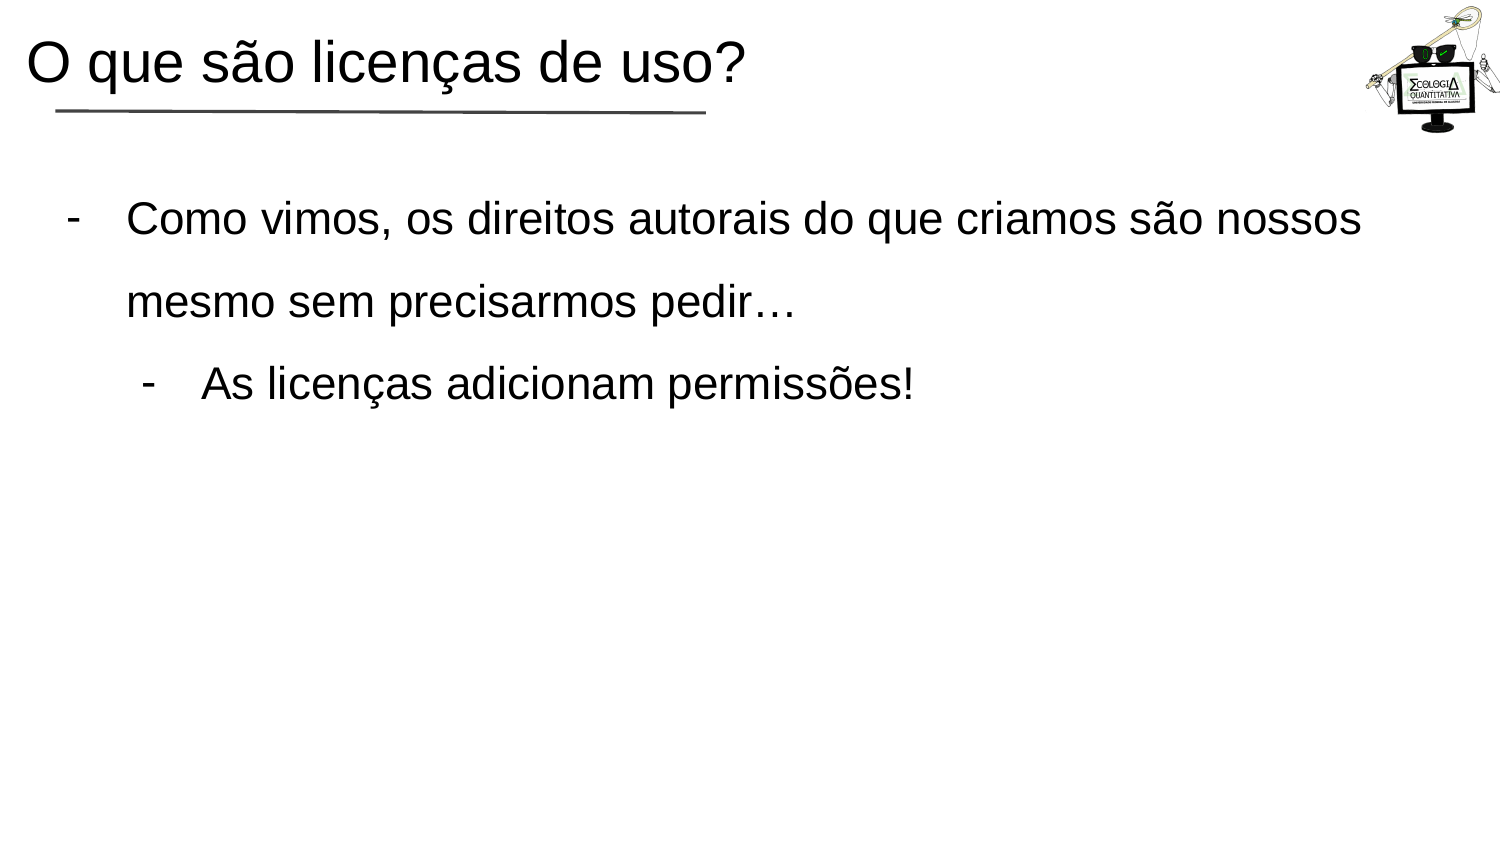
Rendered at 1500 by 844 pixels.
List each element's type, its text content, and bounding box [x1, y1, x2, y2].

text_box Como vimos, os direitos autorais do que criamos são nossos mesmo sem precisarmos pedir… As licenças adicionam permissões! [36, 146, 1412, 801]
text_box O que são licenças de uso? [11, 9, 1210, 117]
picture [1365, 3, 1500, 135]
